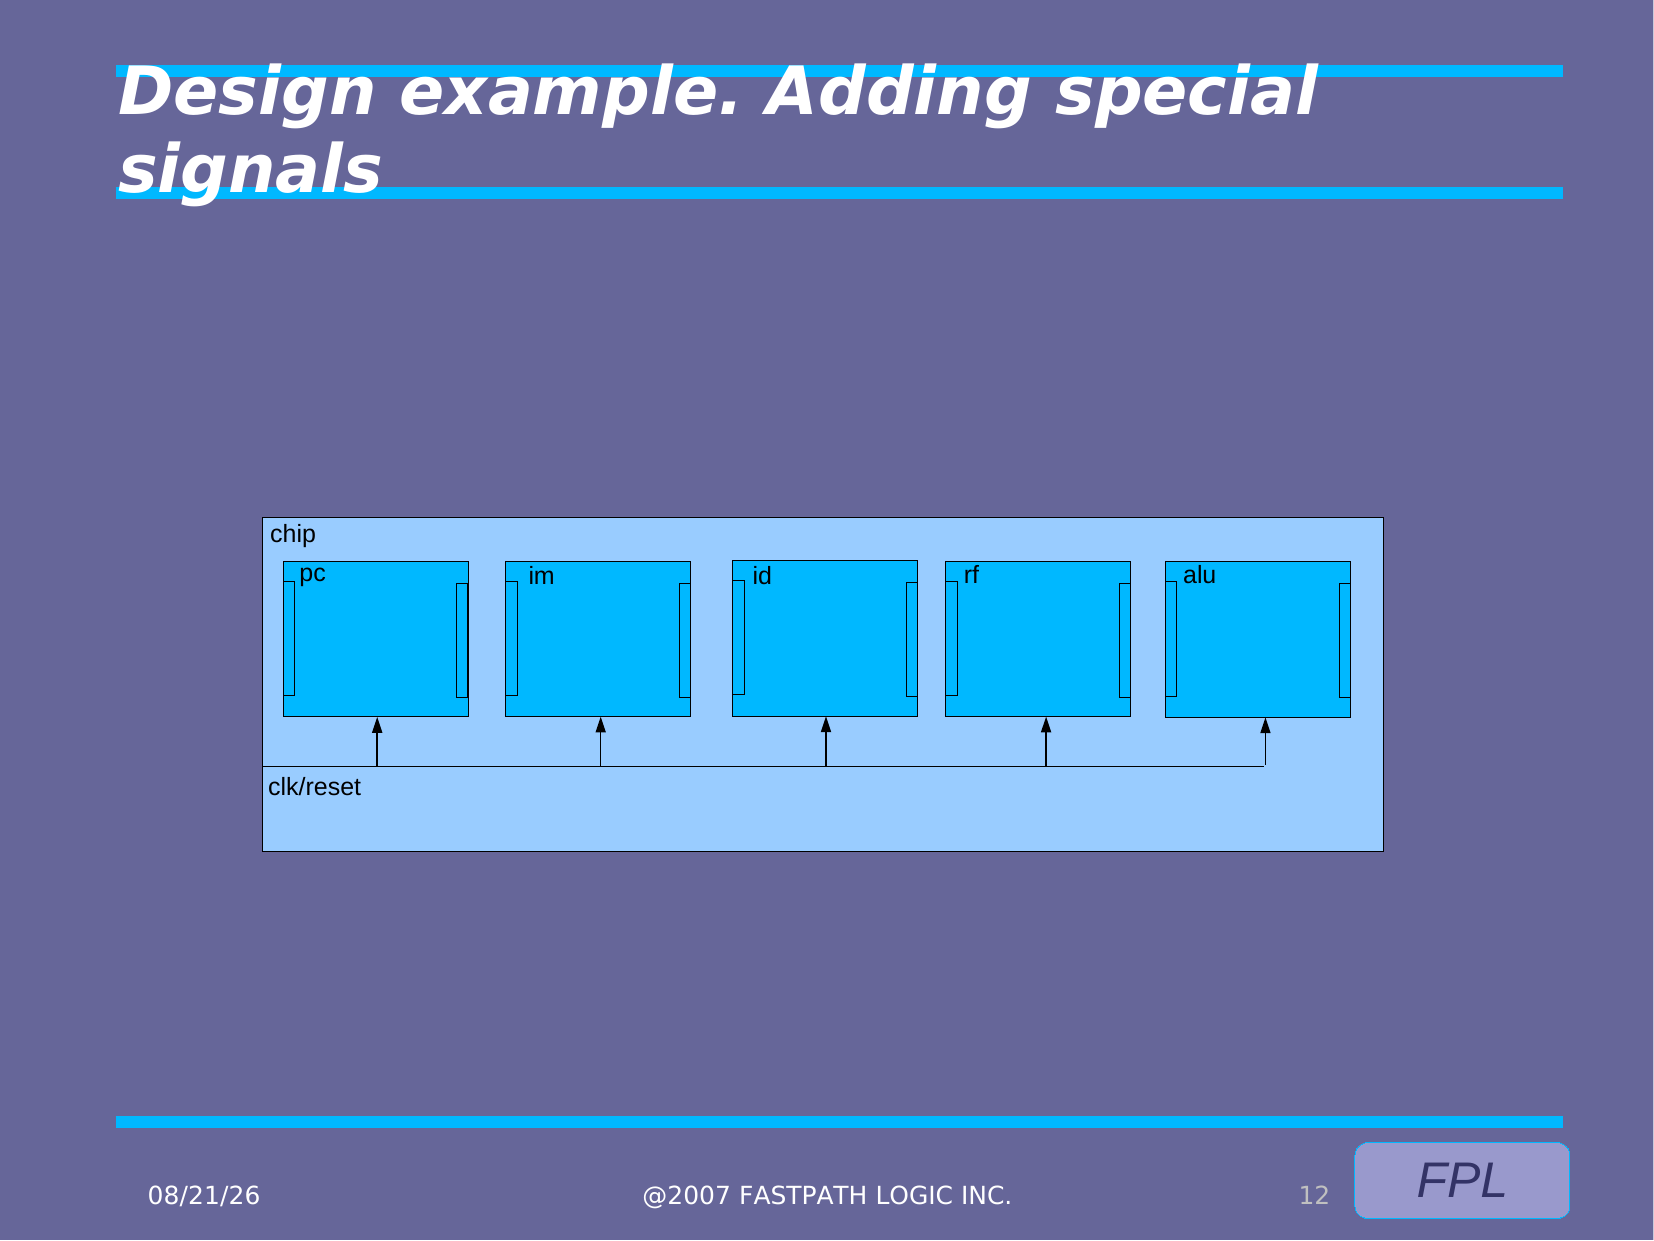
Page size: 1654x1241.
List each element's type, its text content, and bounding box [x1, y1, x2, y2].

text_box im [513, 554, 577, 607]
text_box chip [255, 512, 344, 565]
text_box pc [284, 551, 348, 604]
text_box clk/reset [253, 765, 398, 818]
text_box [262, 517, 1384, 852]
text_box id [737, 554, 820, 607]
text_box rf [949, 553, 1032, 606]
title Design example. Adding special signals [118, 26, 1531, 234]
text_box alu [1168, 552, 1251, 606]
